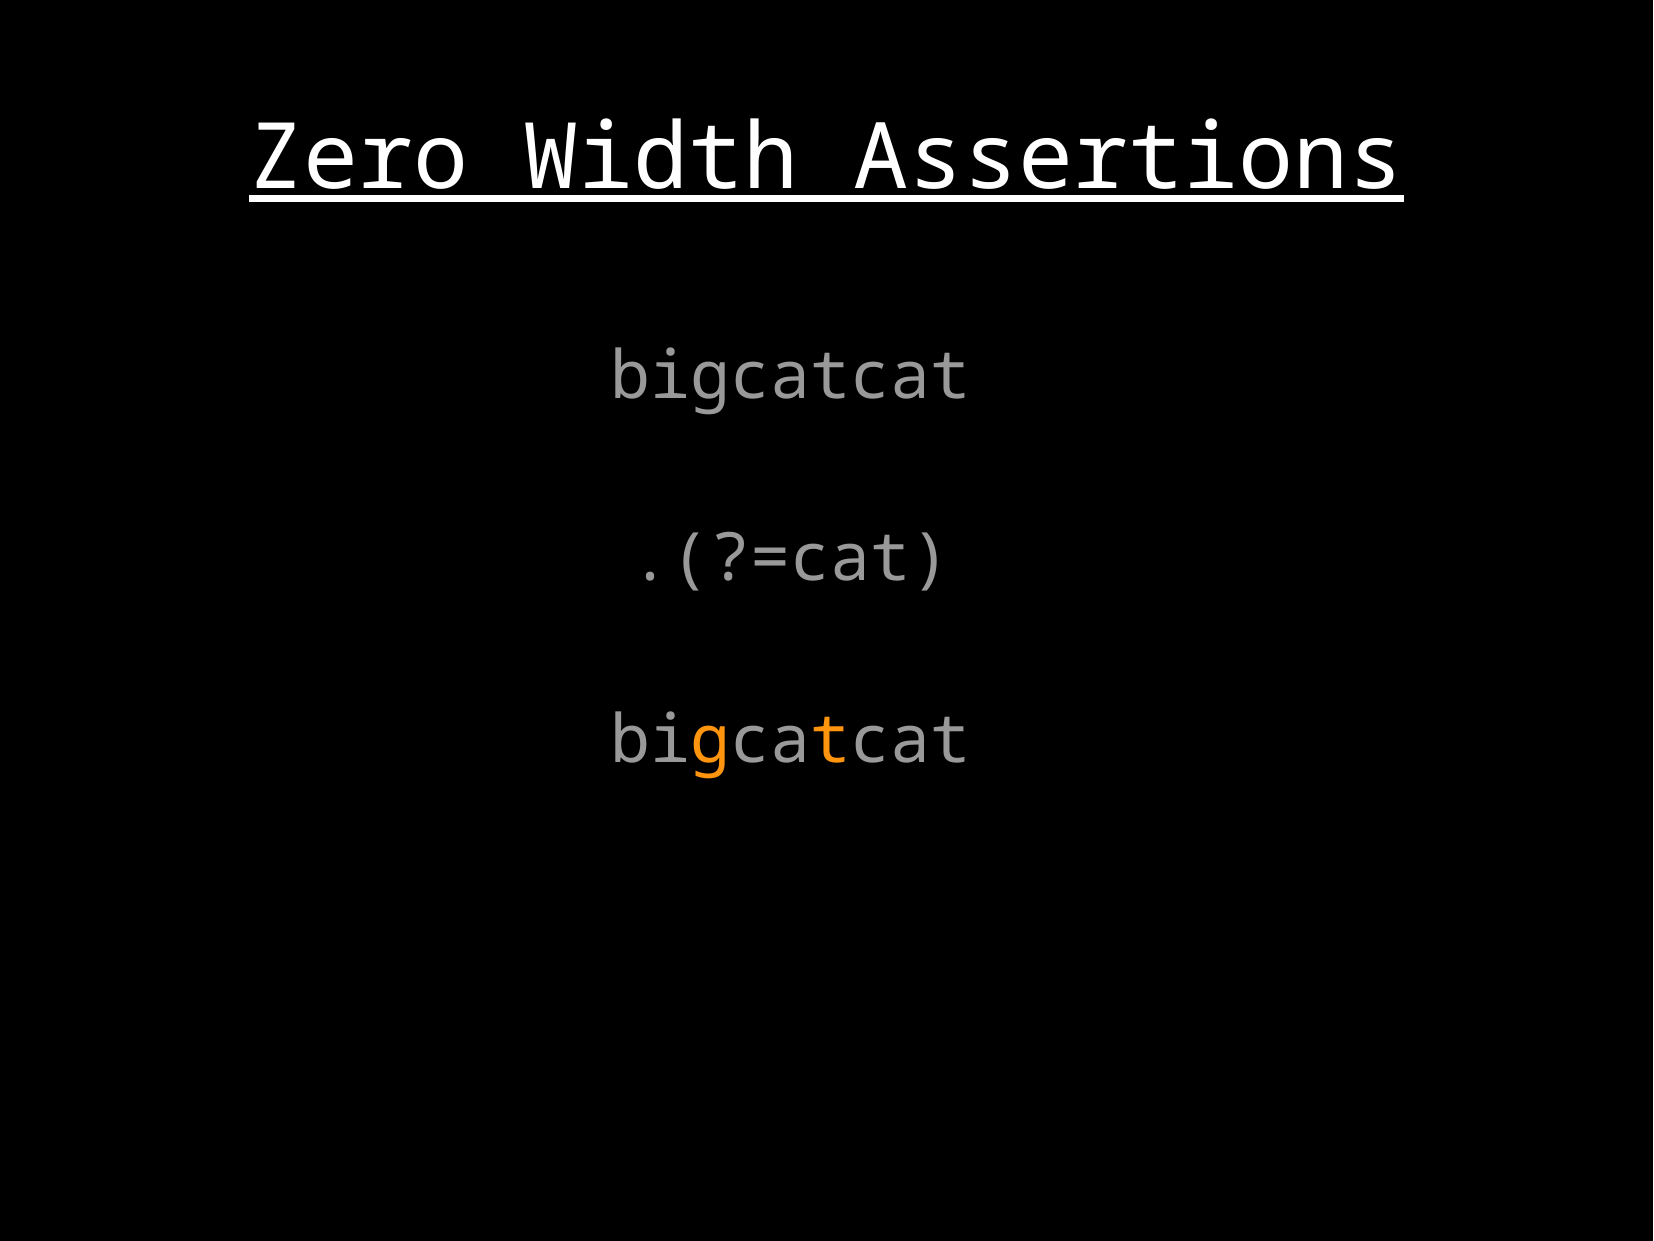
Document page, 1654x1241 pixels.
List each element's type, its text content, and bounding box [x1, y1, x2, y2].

title Zero Width Assertions [82, 49, 1571, 257]
subtitle bigcatcat .(?=cat) bigcatcat [28, 217, 1517, 1074]
